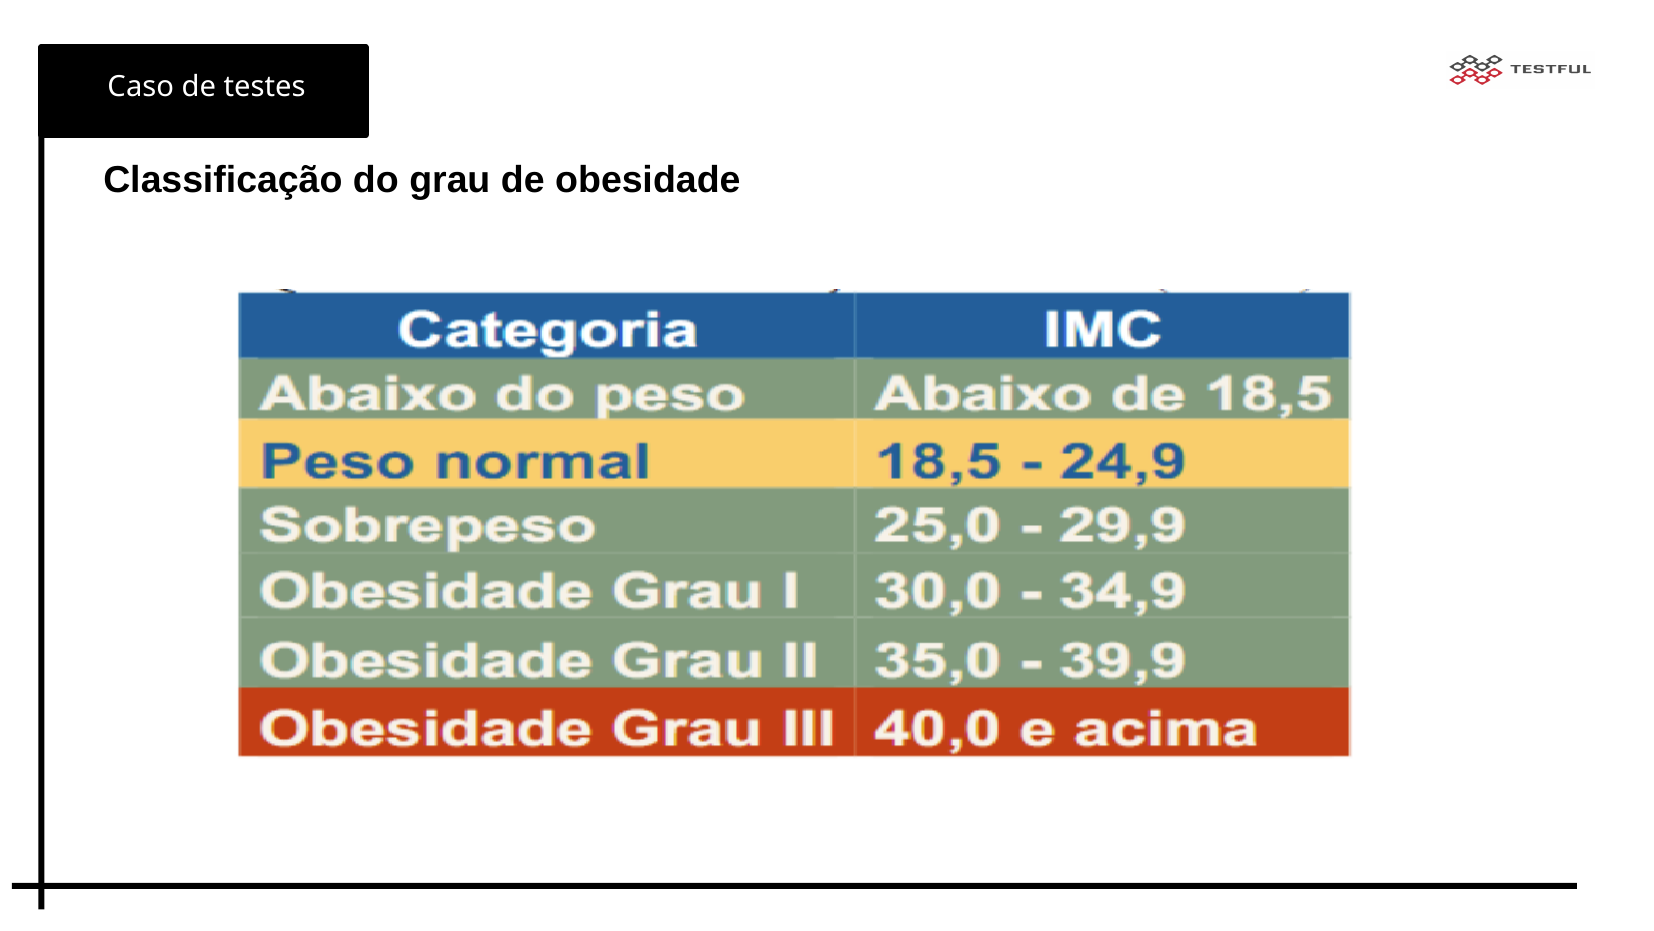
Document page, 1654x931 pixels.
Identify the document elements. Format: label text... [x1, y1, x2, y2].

text_box Caso de testes [58, 51, 355, 119]
text_box Classificação do grau de obesidade [88, 147, 1624, 680]
picture [236, 289, 1359, 762]
picture [1446, 51, 1595, 89]
text_box [41, 47, 366, 136]
